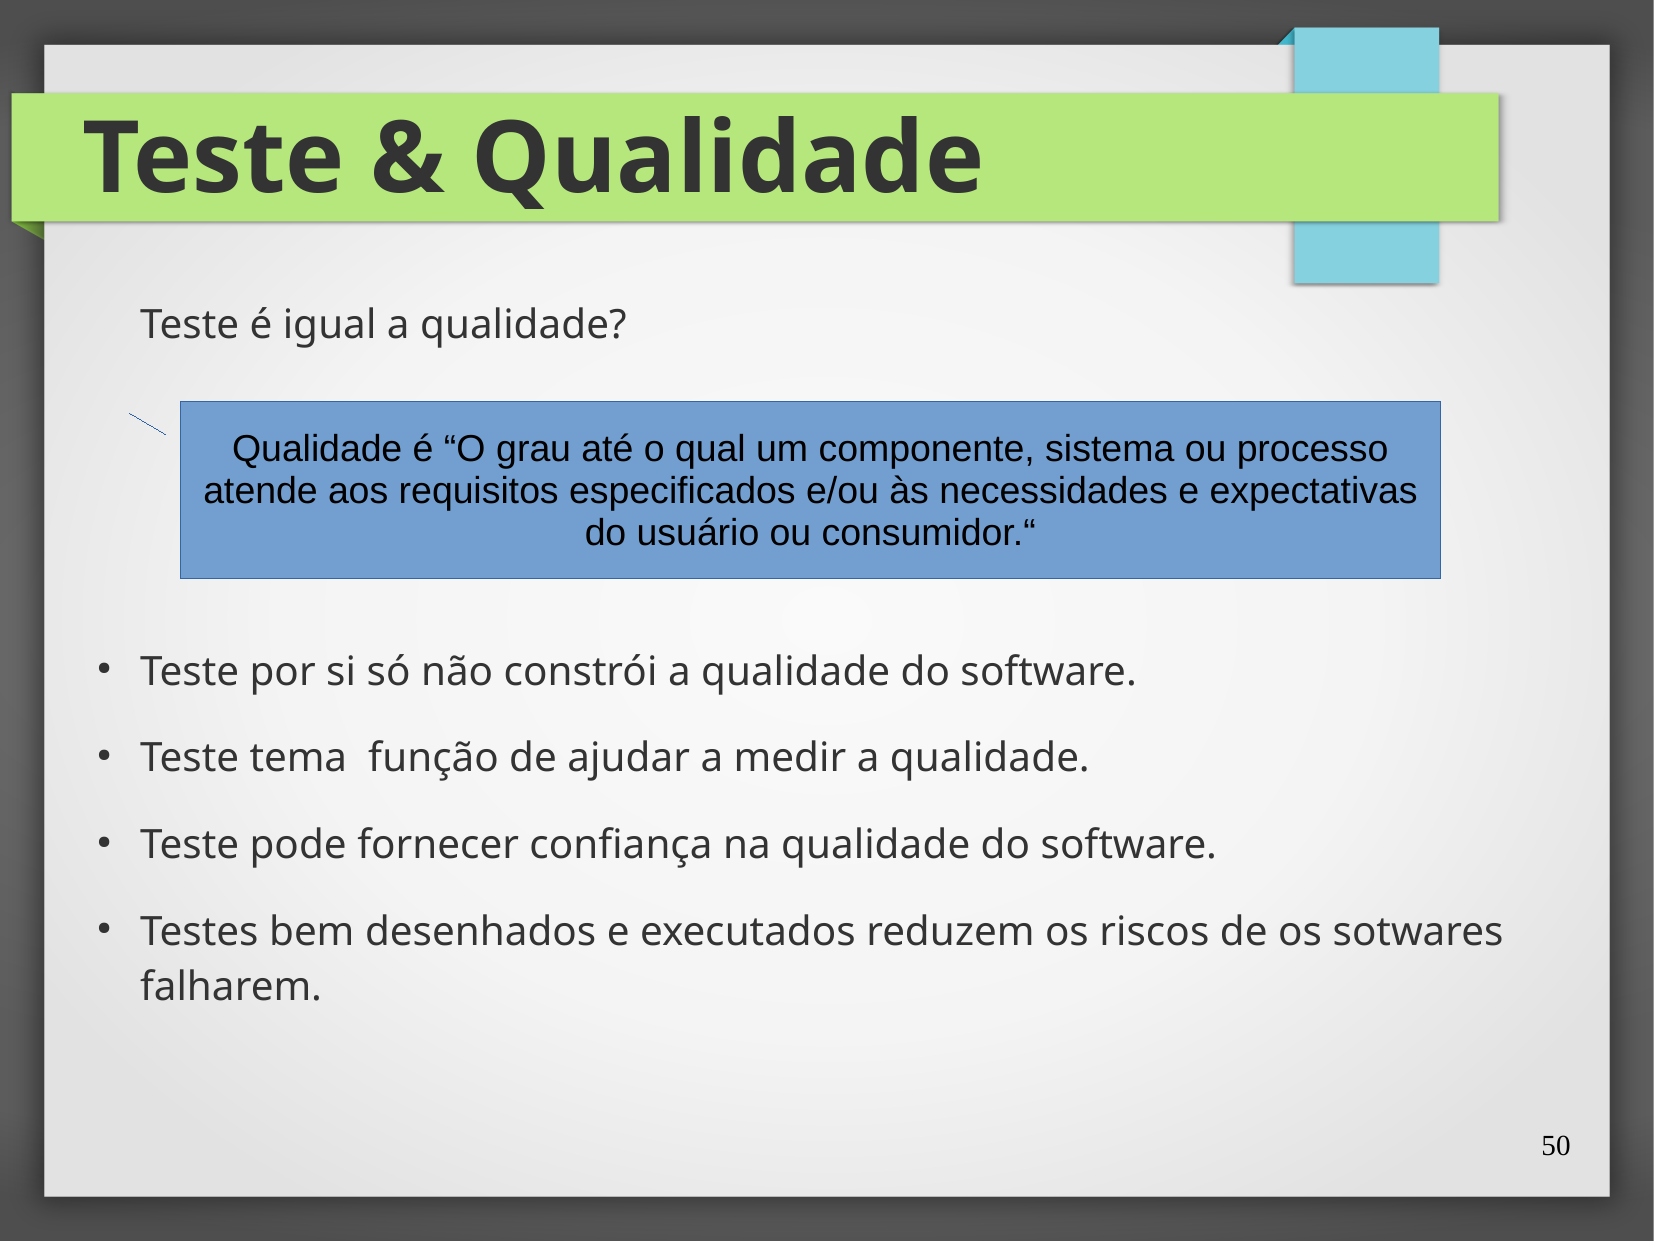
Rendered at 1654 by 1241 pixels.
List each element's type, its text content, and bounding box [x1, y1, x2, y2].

title Teste & Qualidade [82, 94, 1264, 213]
list Teste é igual a qualidade? Teste por si só não constrói a qualidade do software. Teste tema função de ajudar a medir a qualidade. Teste pode fornecer confiança na qualidade do software. Testes bem desenhados e executados reduzem os riscos de os sotwares falharem. [82, 295, 1571, 1015]
text_box Qualidade é “O grau até o qual um componente, sistema ou processo atende aos requisitos especificados e/ou às necessidades e expectativas do usuário ou consumidor.“ [180, 402, 1441, 579]
picture [0, 0, 1654, 1241]
